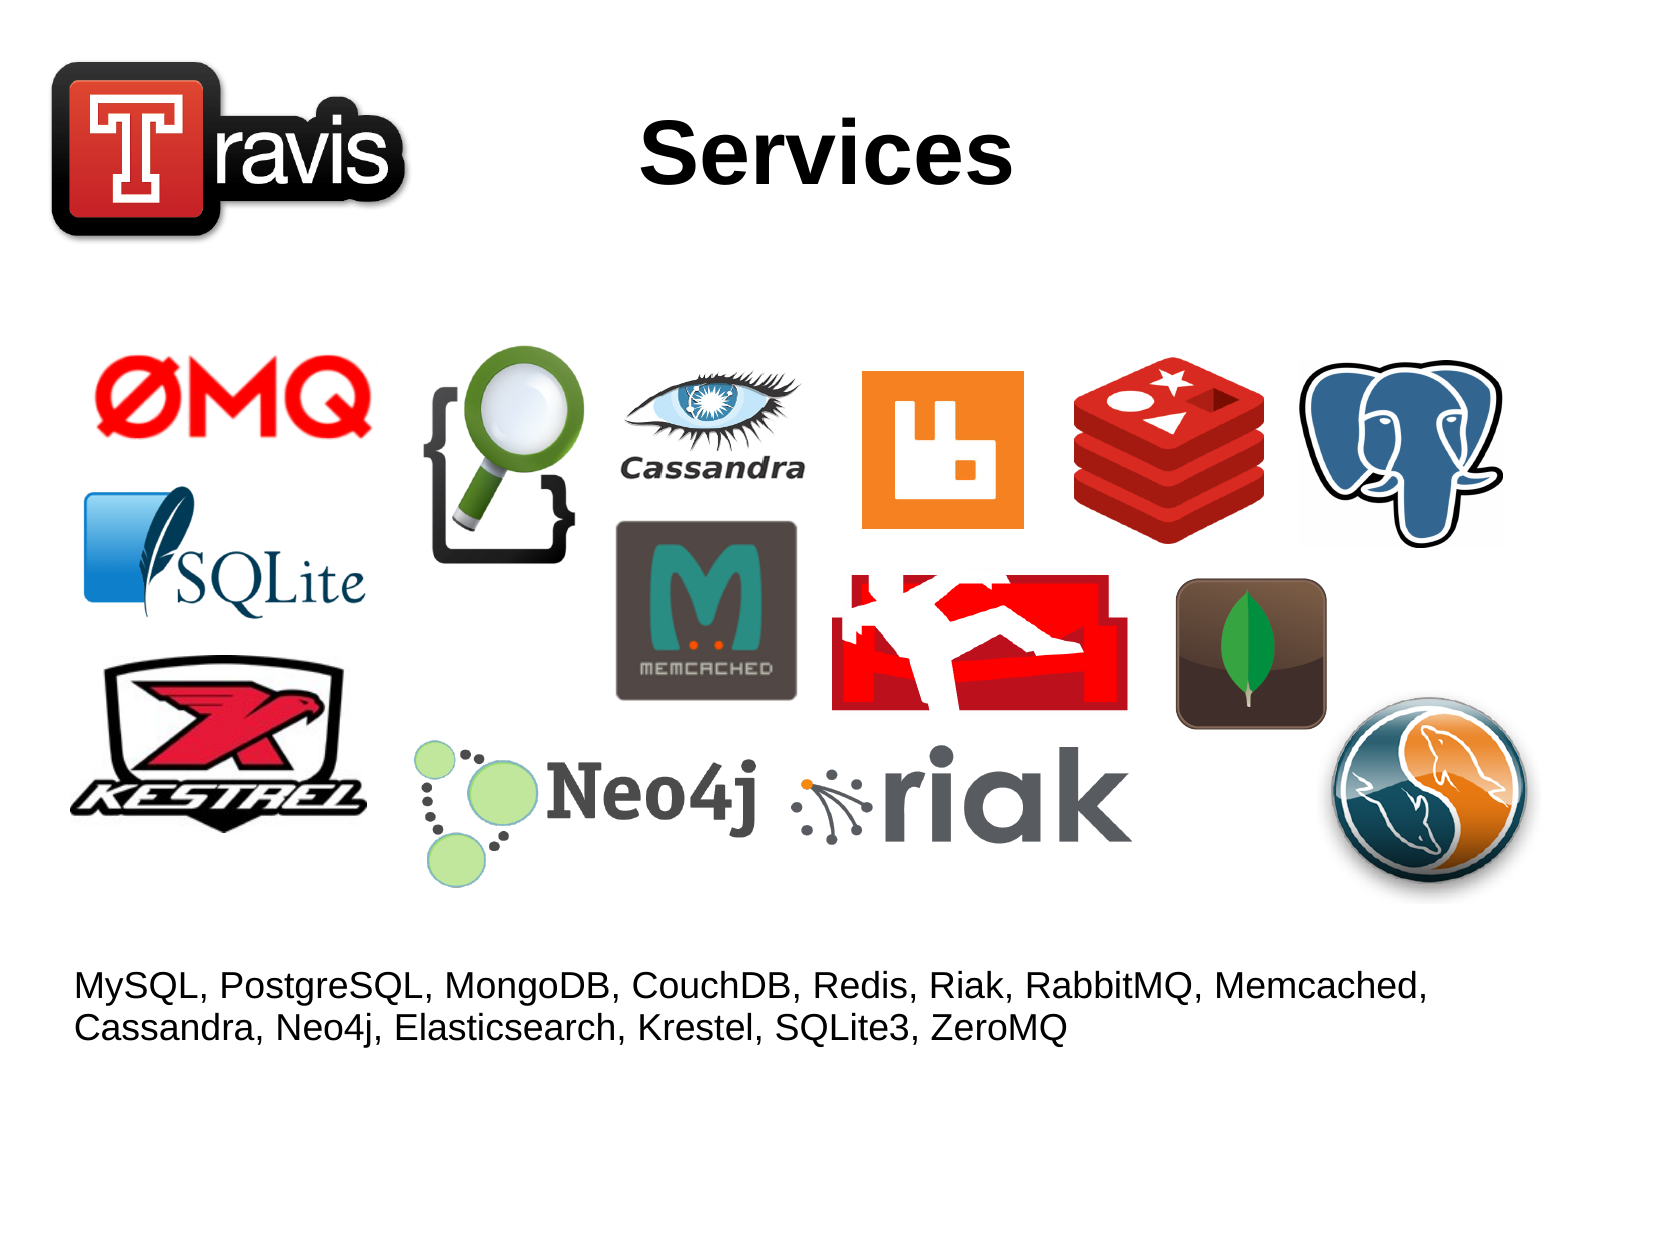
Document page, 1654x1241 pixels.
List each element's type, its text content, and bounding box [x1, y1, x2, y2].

text_box MySQL, PostgreSQL, MongoDB, CouchDB, Redis, Riak, RabbitMQ, Memcached, Cassandra, Neo4j, Elasticsearch, Krestel, SQLite3, ZeroMQ [59, 956, 1595, 1063]
picture [862, 371, 1024, 529]
title Services [82, 49, 1571, 257]
picture [1074, 357, 1264, 544]
picture [88, 318, 815, 709]
picture [1175, 578, 1541, 905]
picture [791, 745, 1134, 845]
picture [76, 478, 373, 627]
picture [832, 566, 1128, 723]
picture [1299, 360, 1503, 548]
picture [70, 655, 367, 833]
picture [47, 58, 413, 245]
picture [407, 726, 767, 906]
